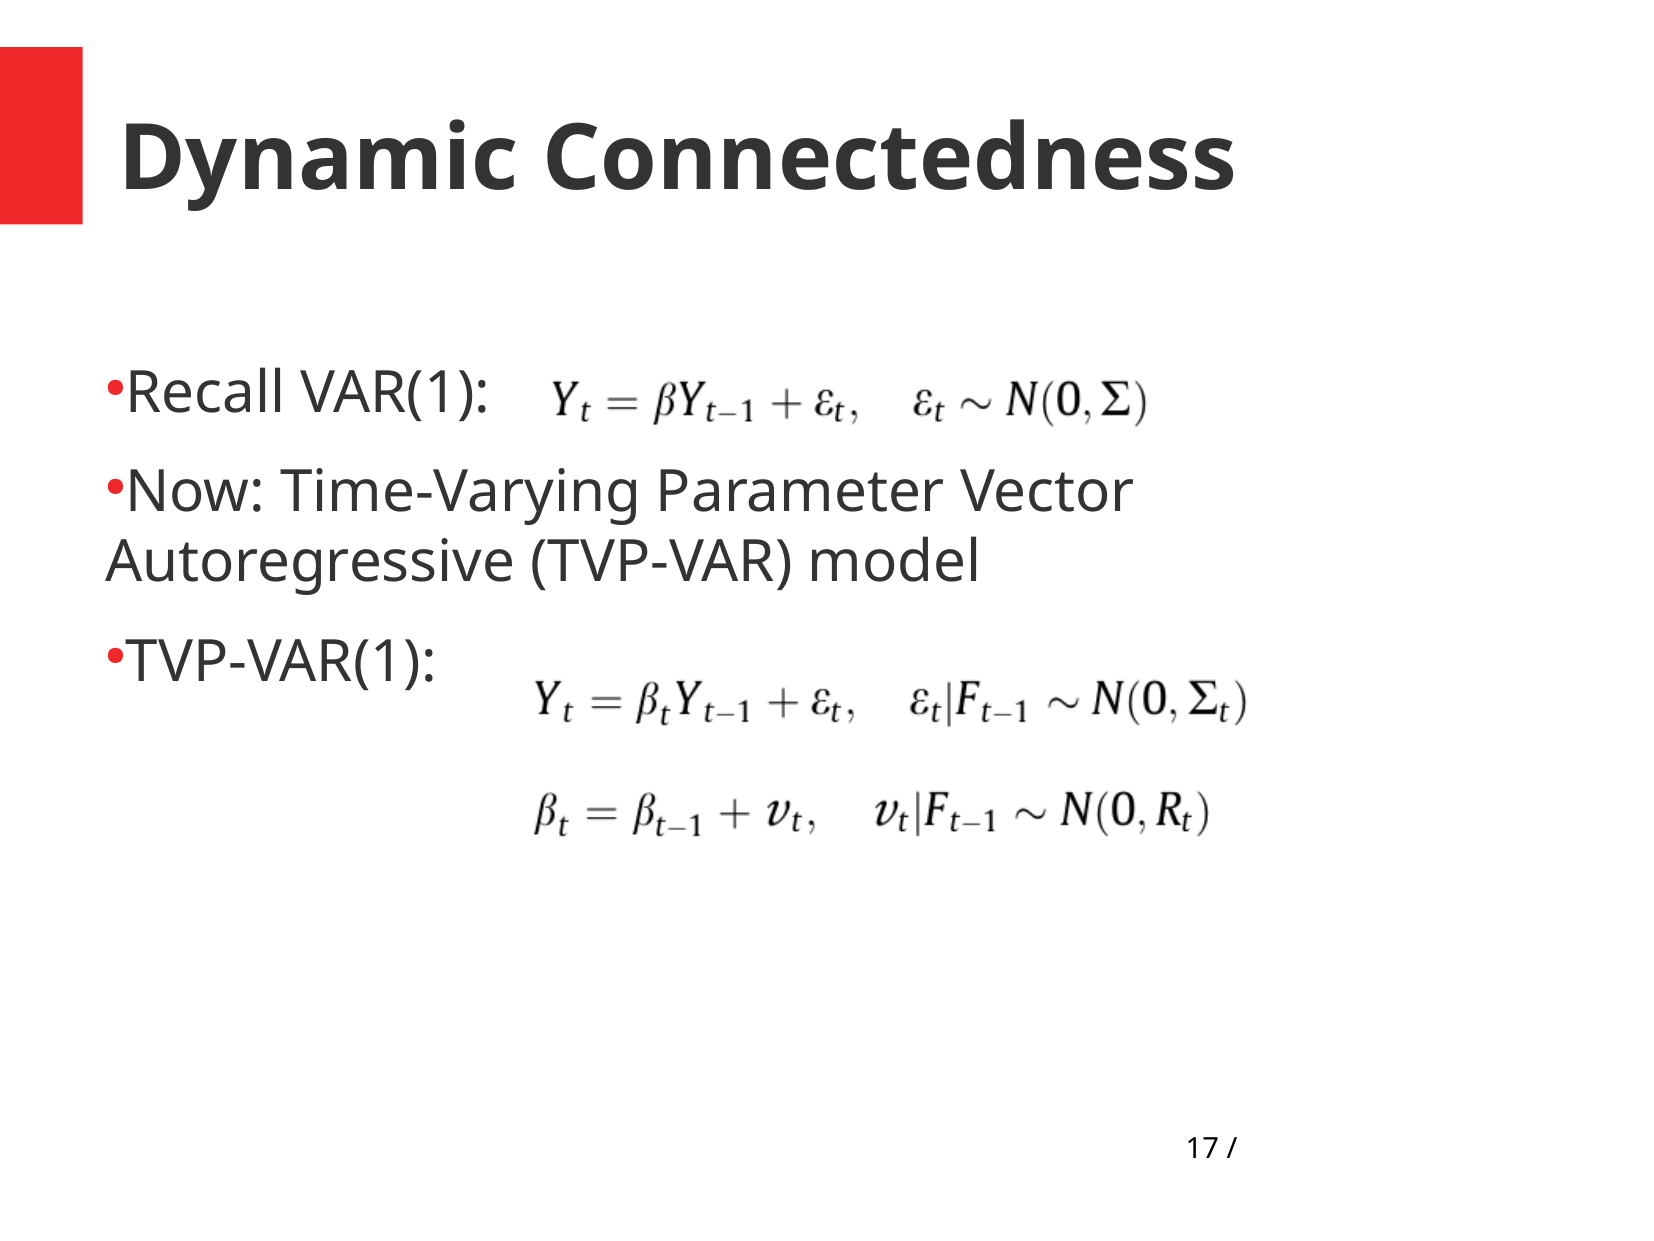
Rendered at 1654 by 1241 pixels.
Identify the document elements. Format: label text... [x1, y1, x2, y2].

picture [486, 644, 1297, 856]
picture [527, 344, 1186, 463]
list Recall VAR(1): Now: Time-Varying Parameter Vector Autoregressive (TVP-VAR) model TVP-VAR(1): [105, 354, 1523, 1074]
text_box <number> / [1185, 1129, 1571, 1216]
title Dynamic Connectedness [118, 49, 1571, 257]
